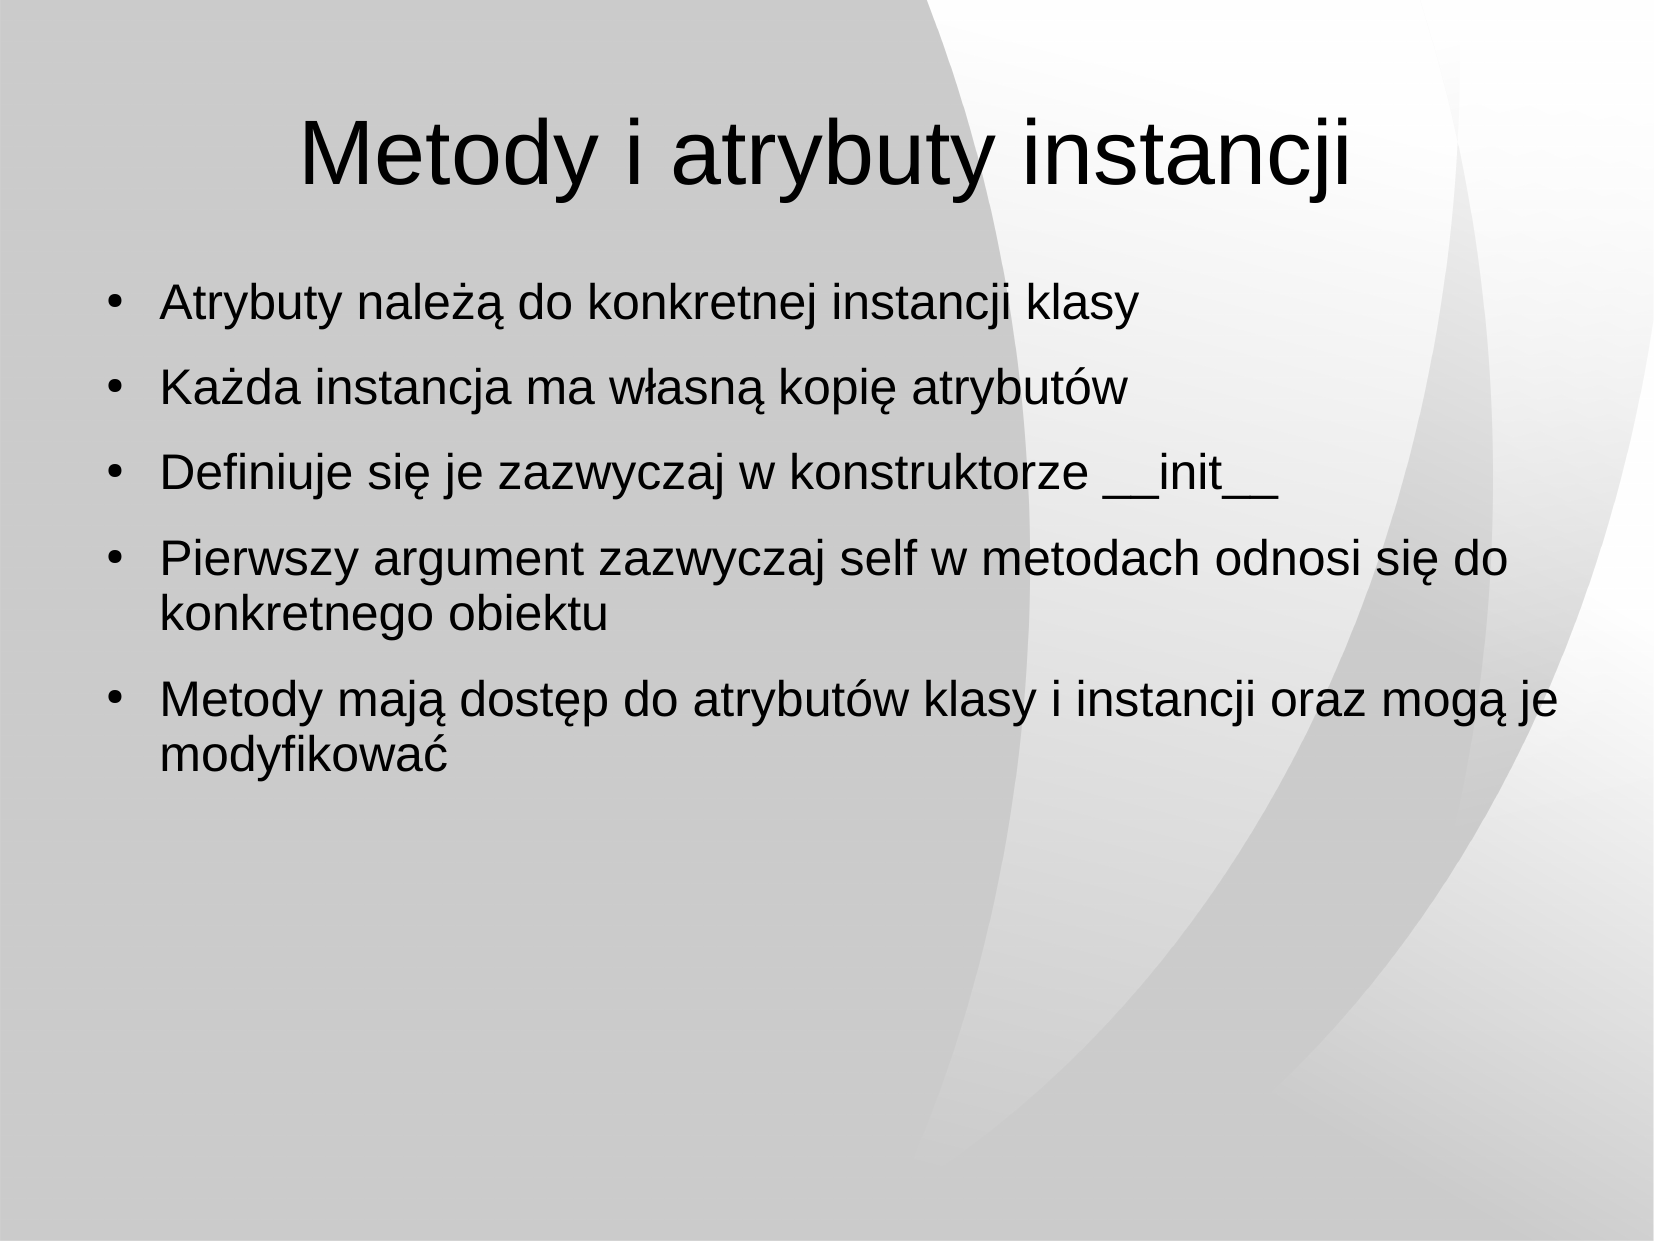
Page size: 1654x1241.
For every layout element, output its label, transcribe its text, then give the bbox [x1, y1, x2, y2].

list Atrybuty należą do konkretnej instancji klasy Każda instancja ma własną kopię atrybutów Definiuje się je zazwyczaj w konstruktorze __init__ Pierwszy argument zazwyczaj self w metodach odnosi się do konkretnego obiektu Metody mają dostęp do atrybutów klasy i instancji oraz mogą je modyfikować [88, 274, 1577, 1093]
title Metody i atrybuty instancji [82, 49, 1571, 257]
picture [0, 0, 1654, 1241]
